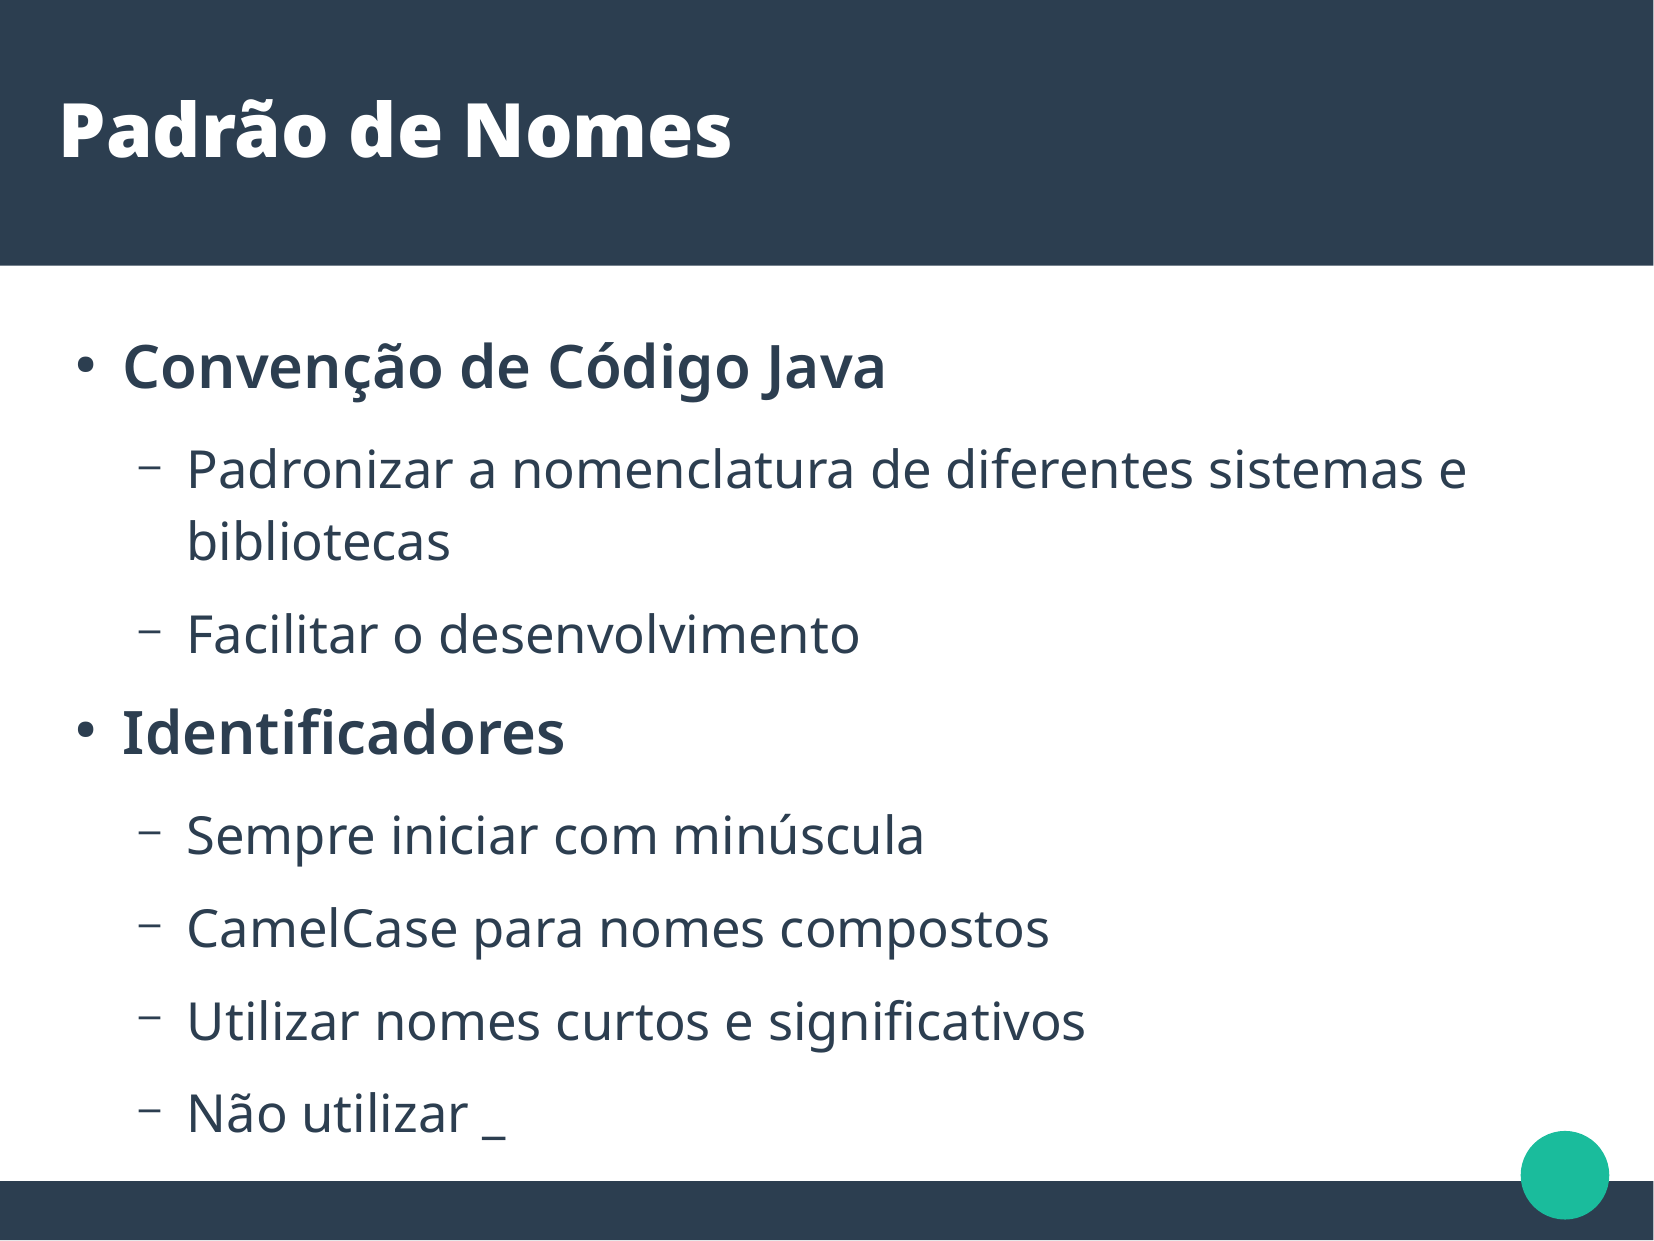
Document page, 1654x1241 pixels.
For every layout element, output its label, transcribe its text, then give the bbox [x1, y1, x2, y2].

title Padrão de Nomes [59, 49, 1595, 207]
list Convenção de Código Java Padronizar a nomenclatura de diferentes sistemas e bibliotecas Facilitar o desenvolvimento Identificadores Sempre iniciar com minúscula CamelCase para nomes compostos Utilizar nomes curtos e significativos Não utilizar _ [59, 324, 1595, 1152]
